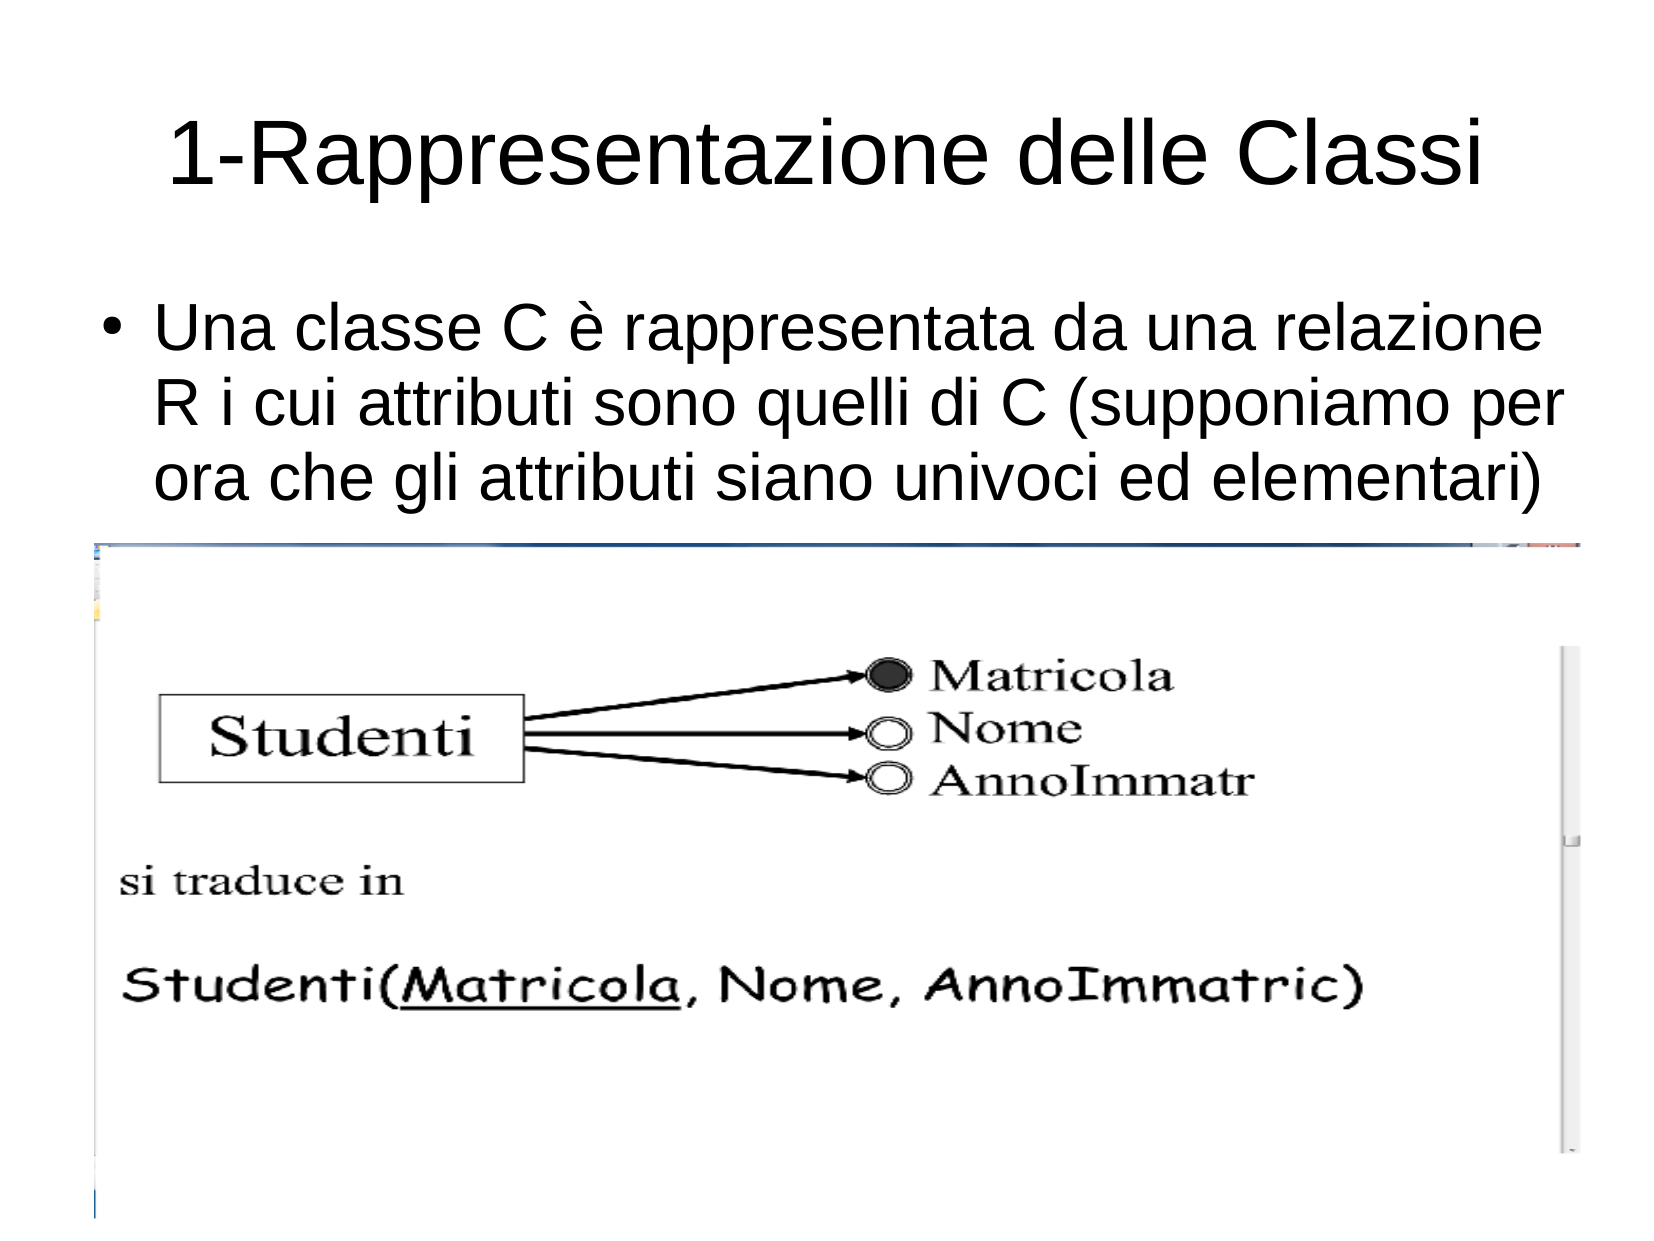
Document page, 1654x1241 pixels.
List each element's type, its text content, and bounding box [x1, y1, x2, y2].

list Una classe C è rappresentata da una relazione R i cui attributi sono quelli di C (supponiamo per ora che gli attributi siano univoci ed elementari) [82, 290, 1607, 1010]
picture [94, 543, 1583, 1220]
title 1-Rappresentazione delle Classi [82, 49, 1571, 257]
